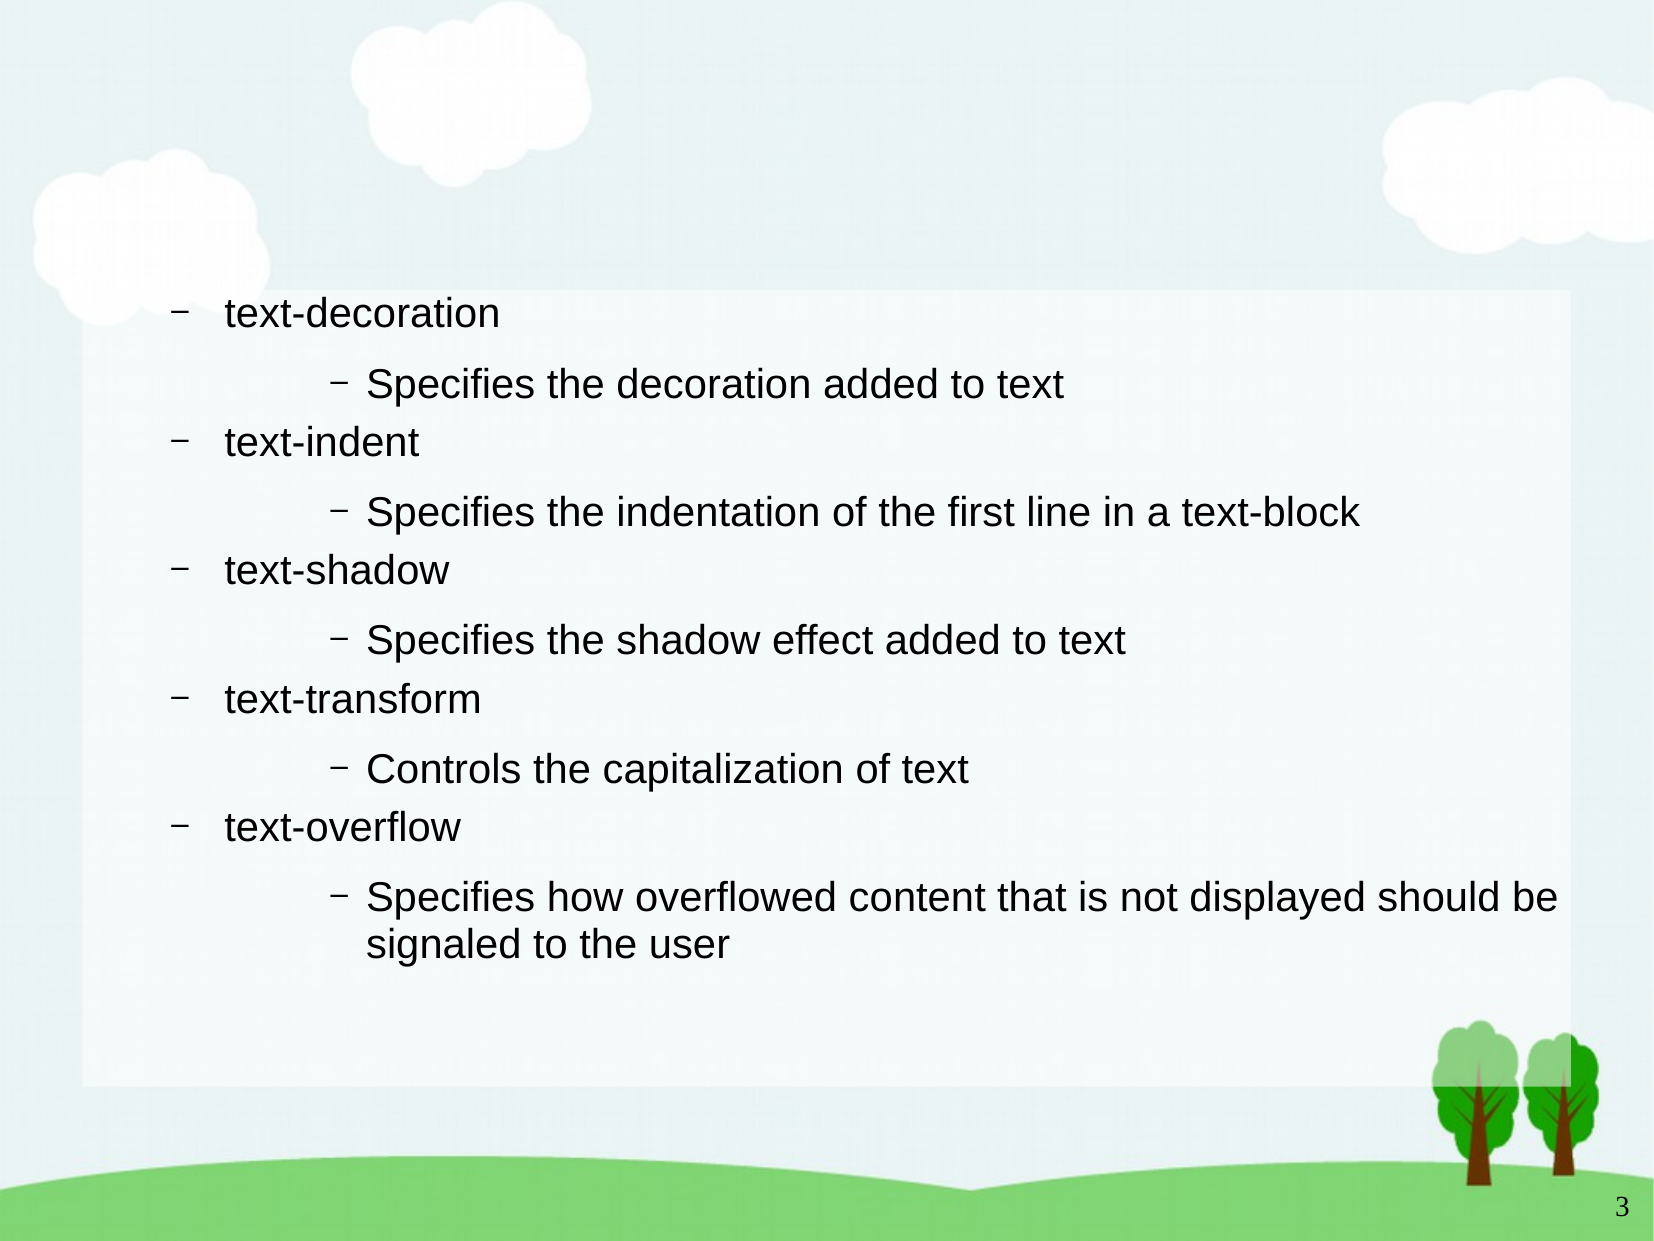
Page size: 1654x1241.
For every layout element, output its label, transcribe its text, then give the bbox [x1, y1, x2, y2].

picture [0, 0, 1654, 1241]
list text-decoration Specifies the decoration added to text text-indent Specifies the indentation of the first line in a text-block text-shadow Specifies the shadow effect added to text text-transform Controls the capitalization of text text-overflow Specifies how overflowed content that is not displayed should be signaled to the user [82, 290, 1571, 1087]
